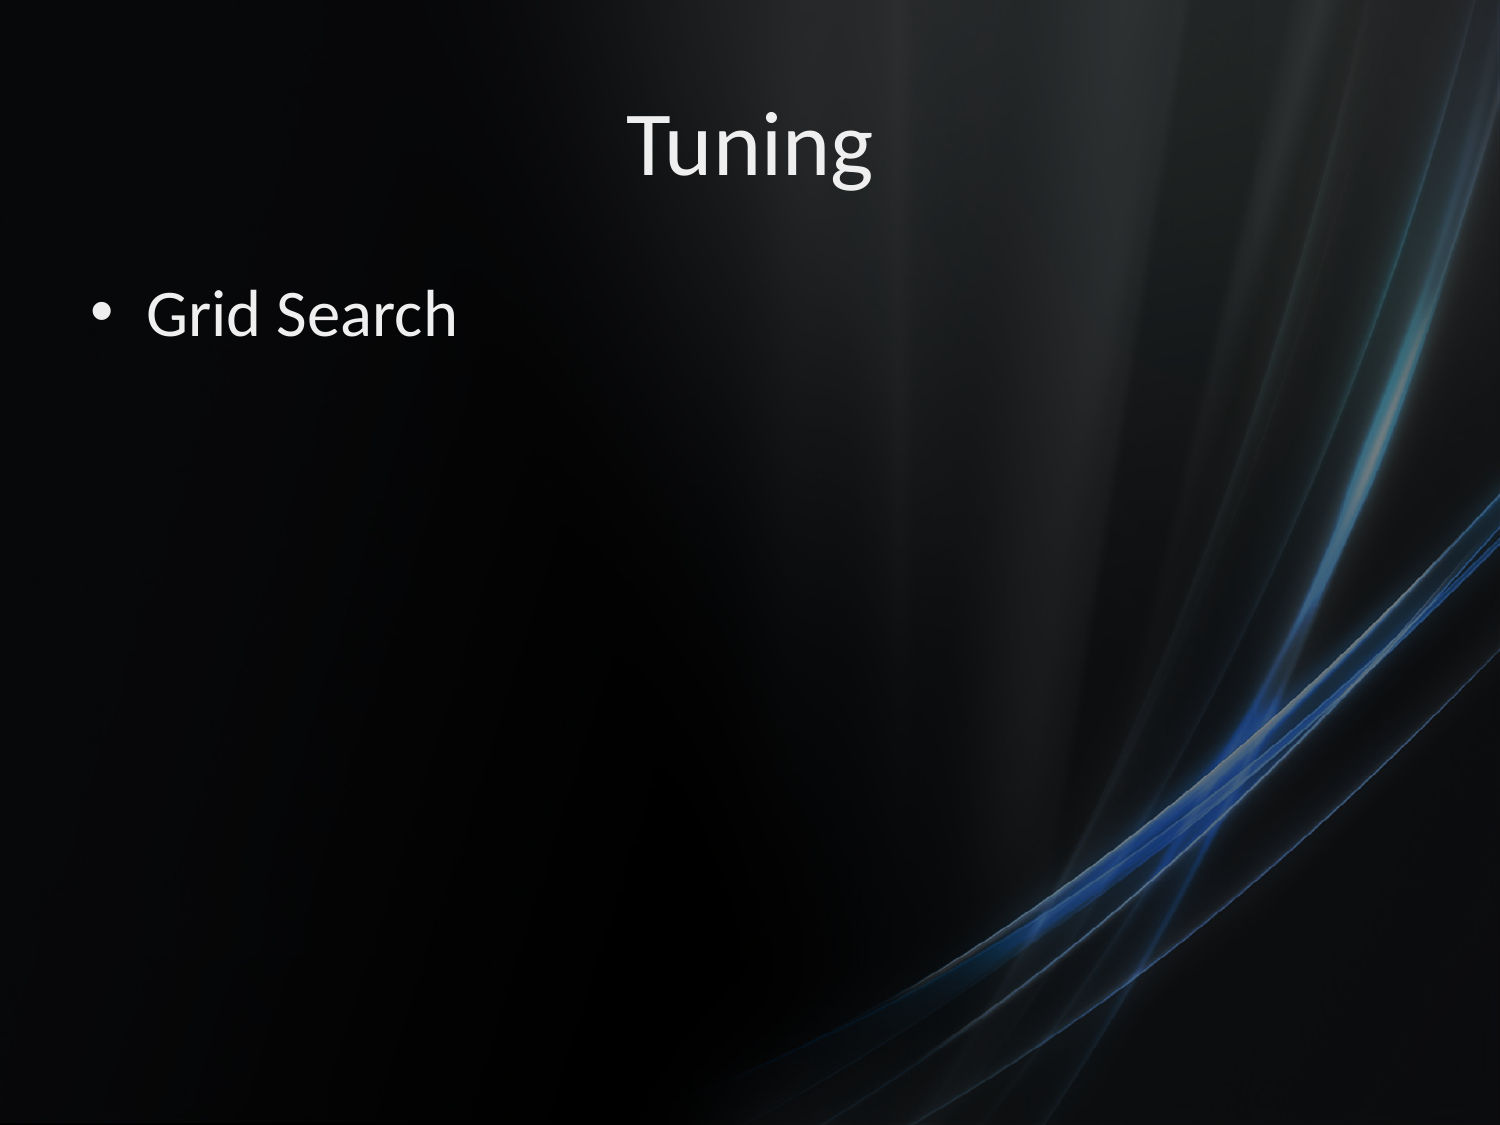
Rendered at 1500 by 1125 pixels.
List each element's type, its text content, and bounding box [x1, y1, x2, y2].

title Tuning [75, 45, 1425, 233]
list Grid Search [75, 262, 1425, 1005]
picture [0, 0, 1500, 1125]
